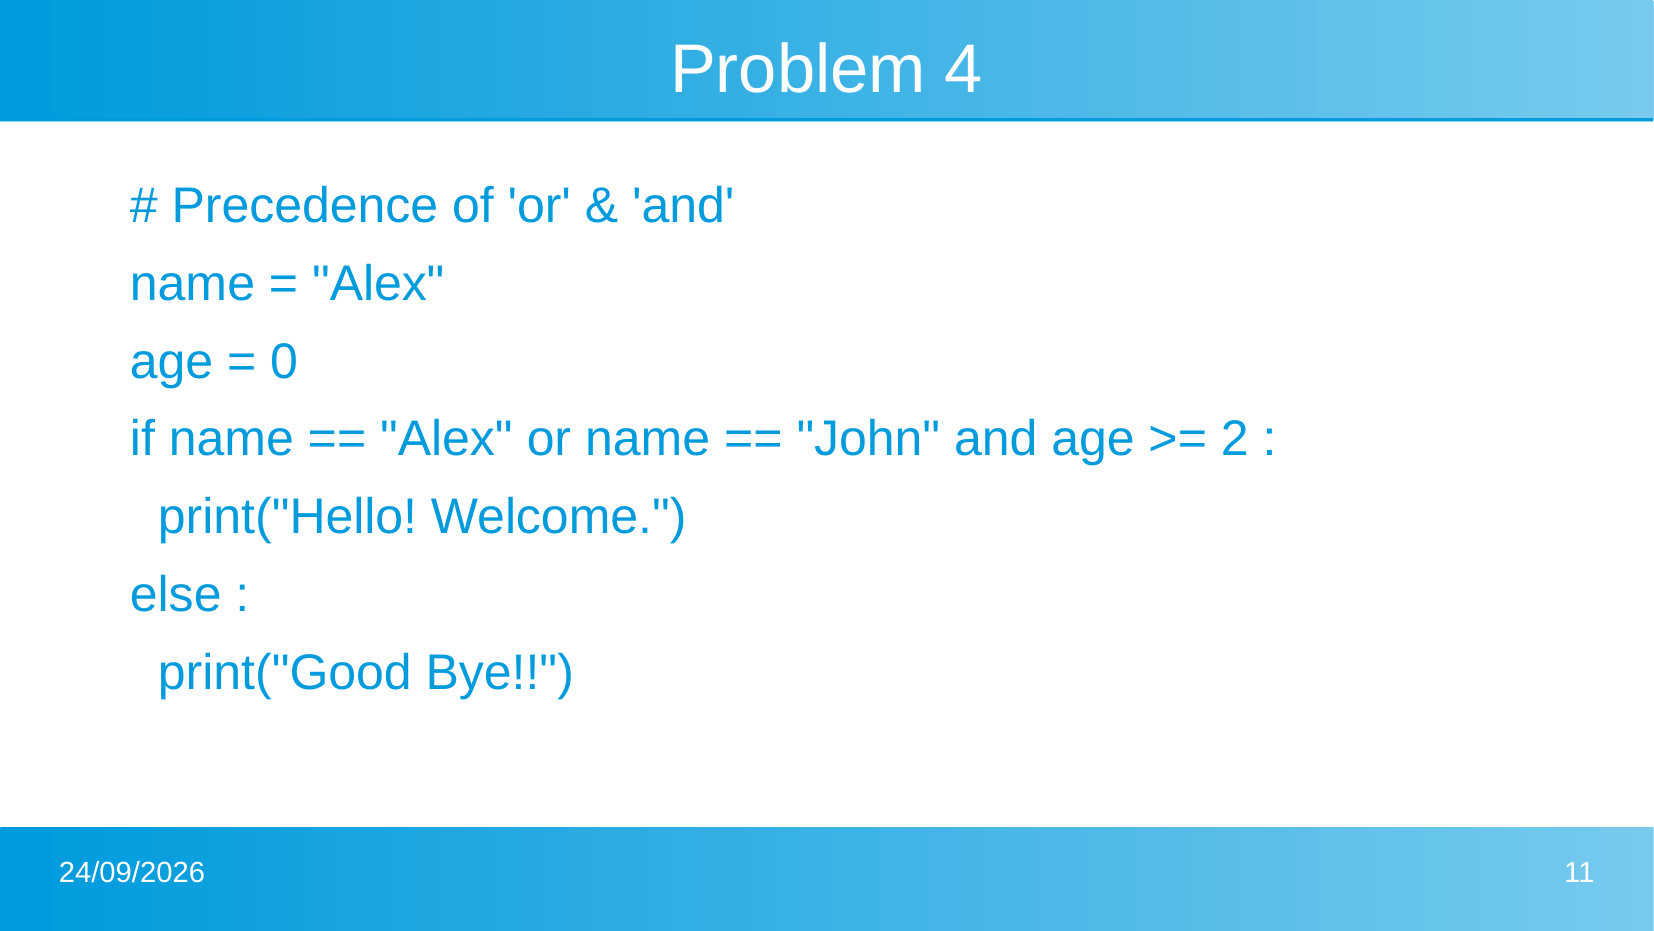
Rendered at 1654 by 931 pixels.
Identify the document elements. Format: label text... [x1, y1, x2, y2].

title Problem 4 [59, 29, 1595, 108]
list # Precedence of 'or' & 'and' name = "Alex" age = 0 if name == "Alex" or name == "John" and age >= 2 : print("Hello! Welcome.") else : print("Good Bye!!") [59, 177, 1595, 768]
